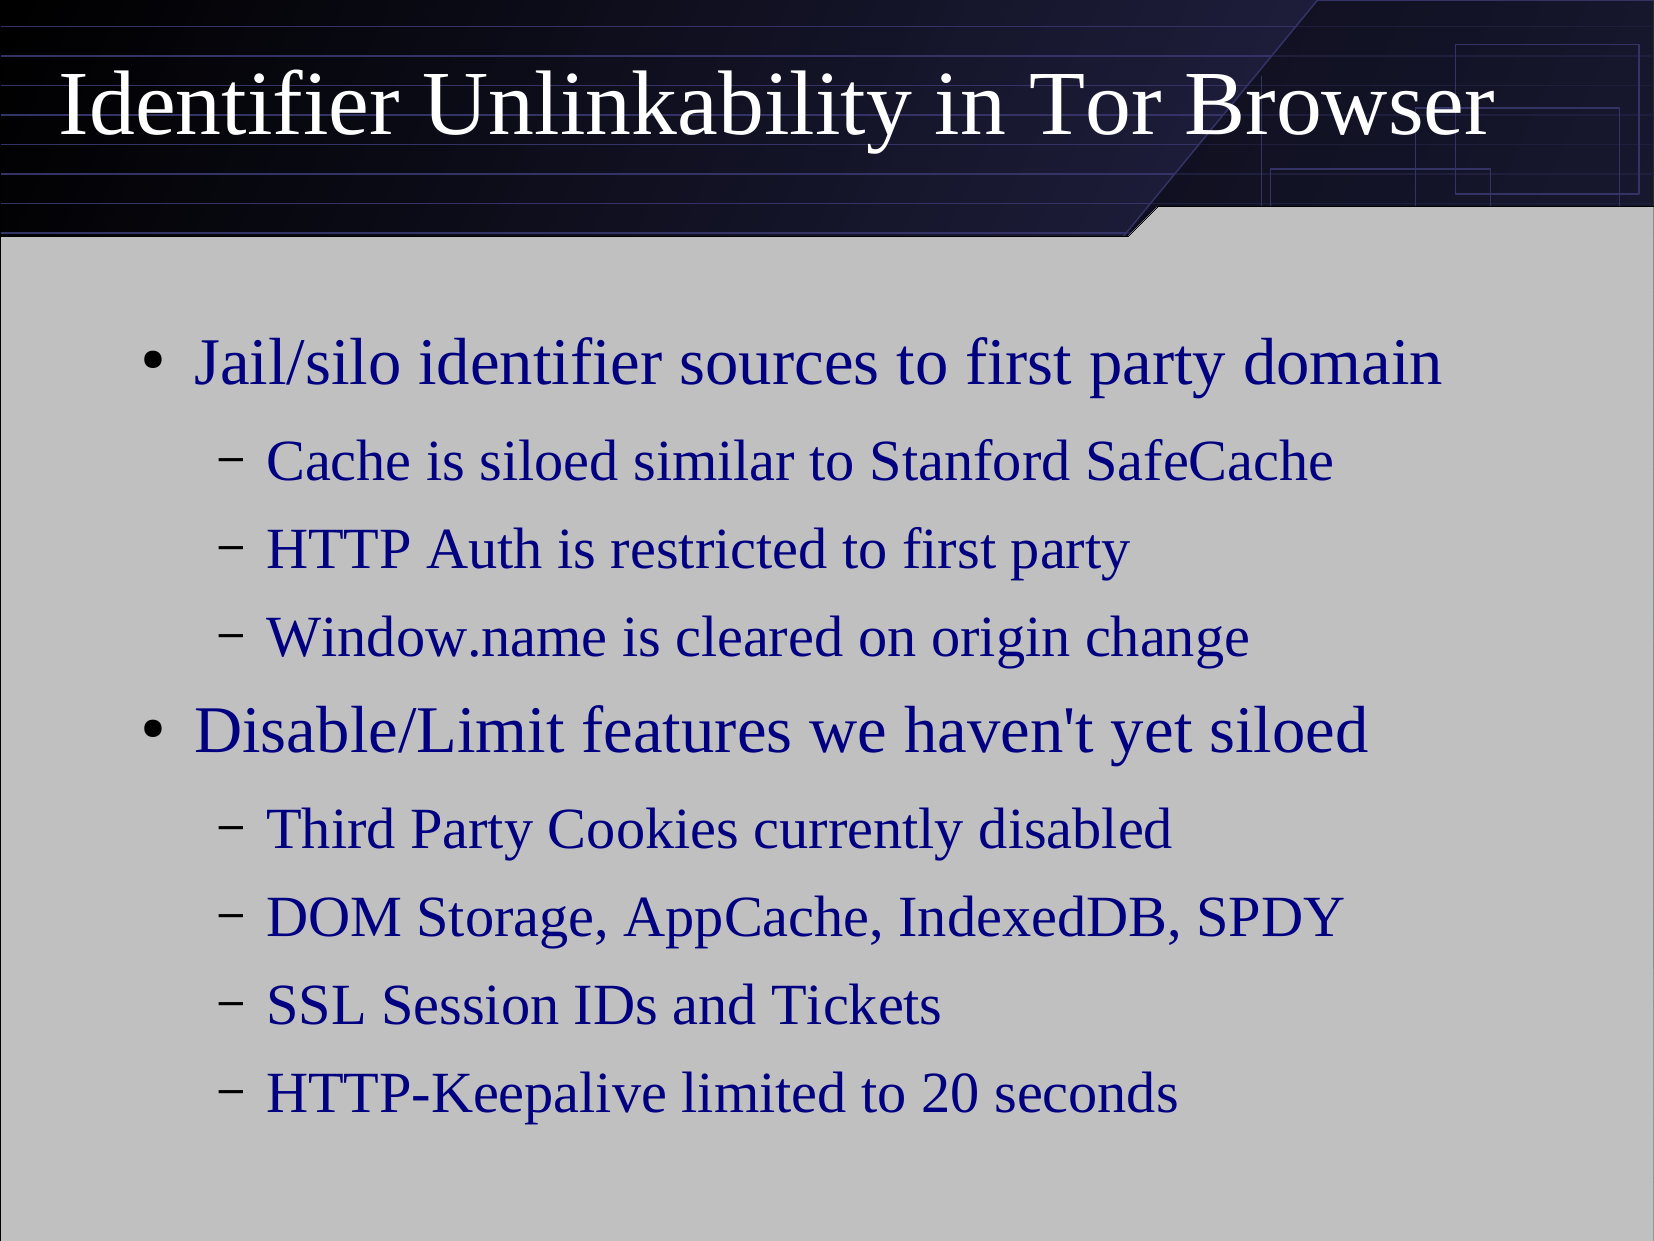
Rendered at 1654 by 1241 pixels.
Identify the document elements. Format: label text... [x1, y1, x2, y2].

title Identifier Unlinkability in Tor Browser [59, 0, 1536, 208]
list Jail/silo identifier sources to first party domain Cache is siloed similar to Stanford SafeCache HTTP Auth is restricted to first party Window.name is cleared on origin change Disable/Limit features we haven't yet siloed Third Party Cookies currently disabled DOM Storage, AppCache, IndexedDB, SPDY SSL Session IDs and Tickets HTTP-Keepalive limited to 20 seconds [123, 324, 1536, 1126]
